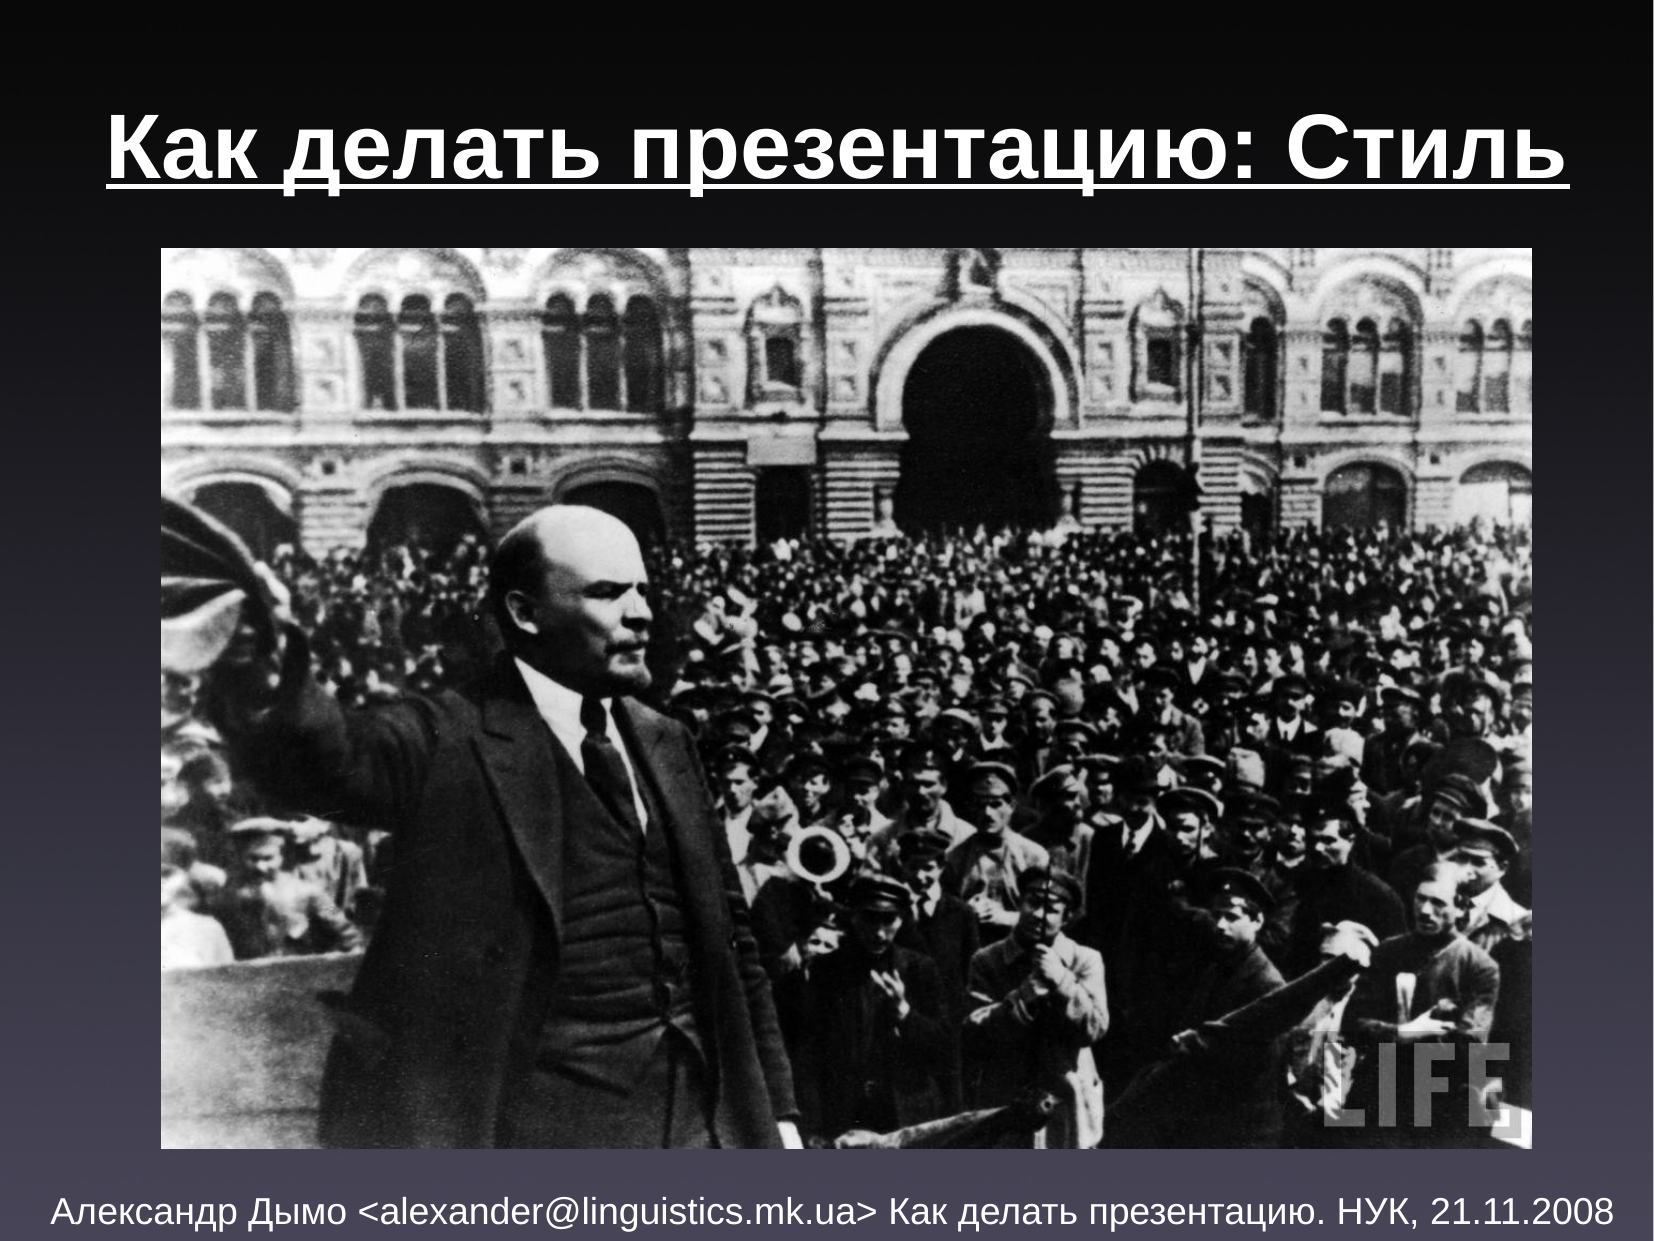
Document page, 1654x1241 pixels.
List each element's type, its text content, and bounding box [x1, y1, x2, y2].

title Как делать презентацию: Стиль [31, 43, 1644, 251]
text_box Александр Дымо <alexander@linguistics.mk.ua> Как делать презентацию. НУК, 21.11.2008 [35, 1183, 1631, 1240]
picture [0, 0, 1654, 1241]
